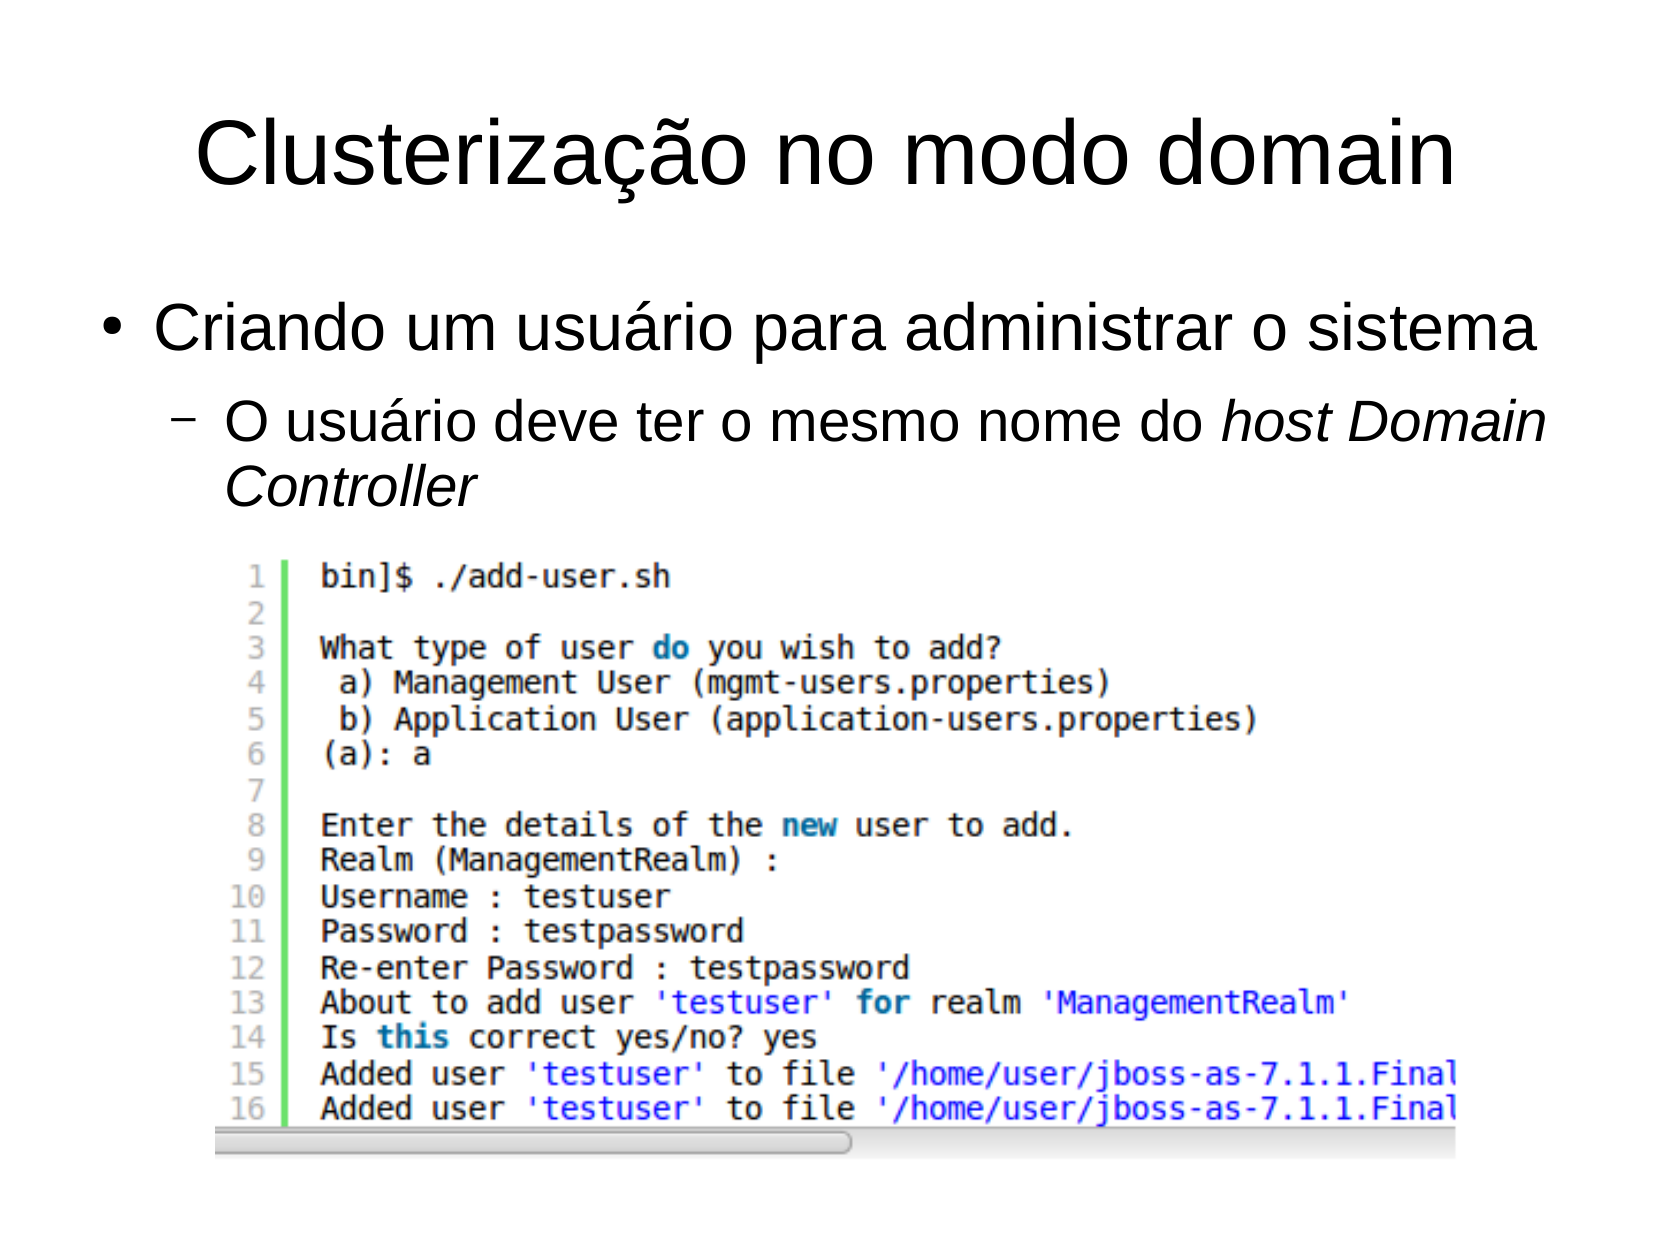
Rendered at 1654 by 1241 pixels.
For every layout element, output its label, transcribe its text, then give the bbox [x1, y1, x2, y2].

list Criando um usuário para administrar o sistema O usuário deve ter o mesmo nome do host Domain Controller [82, 290, 1571, 1010]
picture [215, 549, 1486, 1164]
title Clusterização no modo domain [82, 49, 1571, 257]
